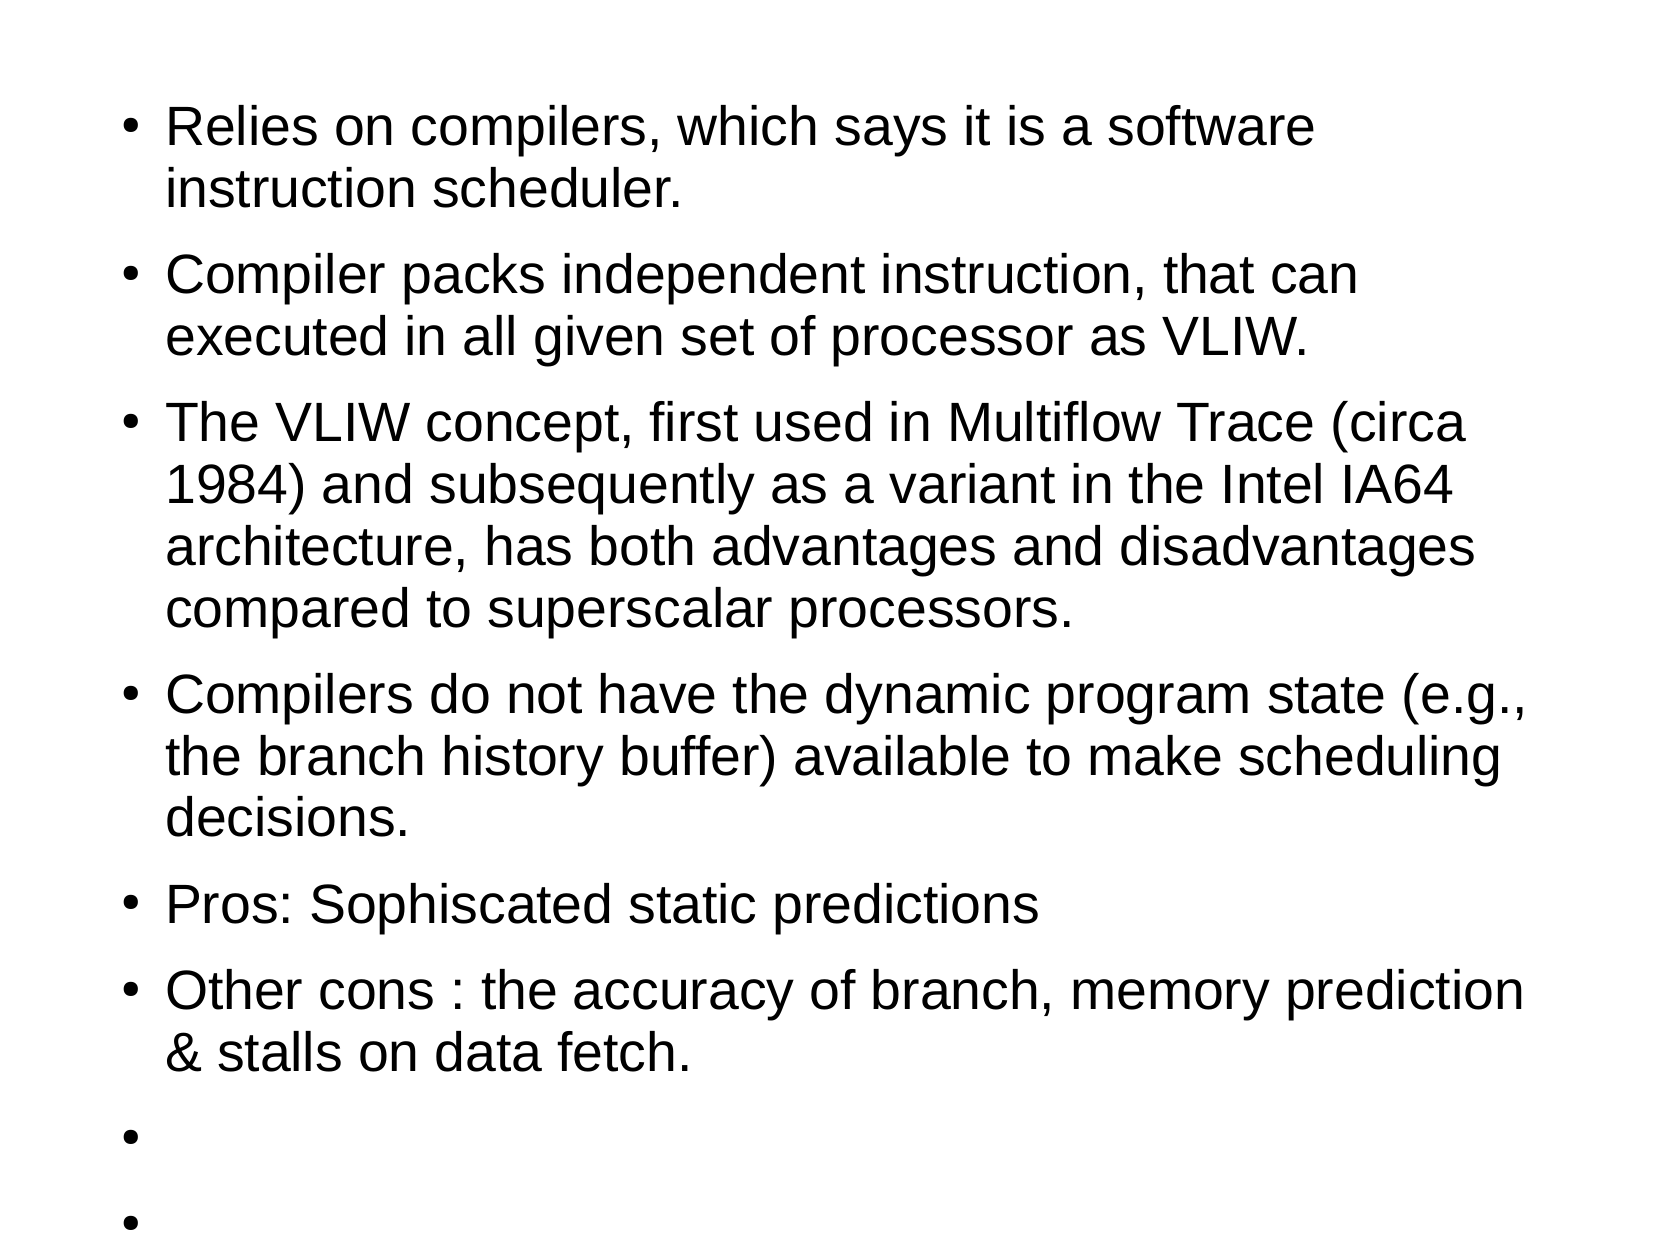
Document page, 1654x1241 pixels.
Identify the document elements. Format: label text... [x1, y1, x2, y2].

list Relies on compilers, which says it is a software instruction scheduler. Compiler packs independent instruction, that can executed in all given set of processor as VLIW. The VLIW concept, first used in Multiflow Trace (circa 1984) and subsequently as a variant in the Intel IA64 architecture, has both advantages and disadvantages compared to superscalar processors. Compilers do not have the dynamic program state (e.g., the branch history buffer) available to make scheduling decisions. Pros: Sophiscated static predictions Other cons : the accuracy of branch, memory prediction & stalls on data fetch. [106, 95, 1562, 1087]
